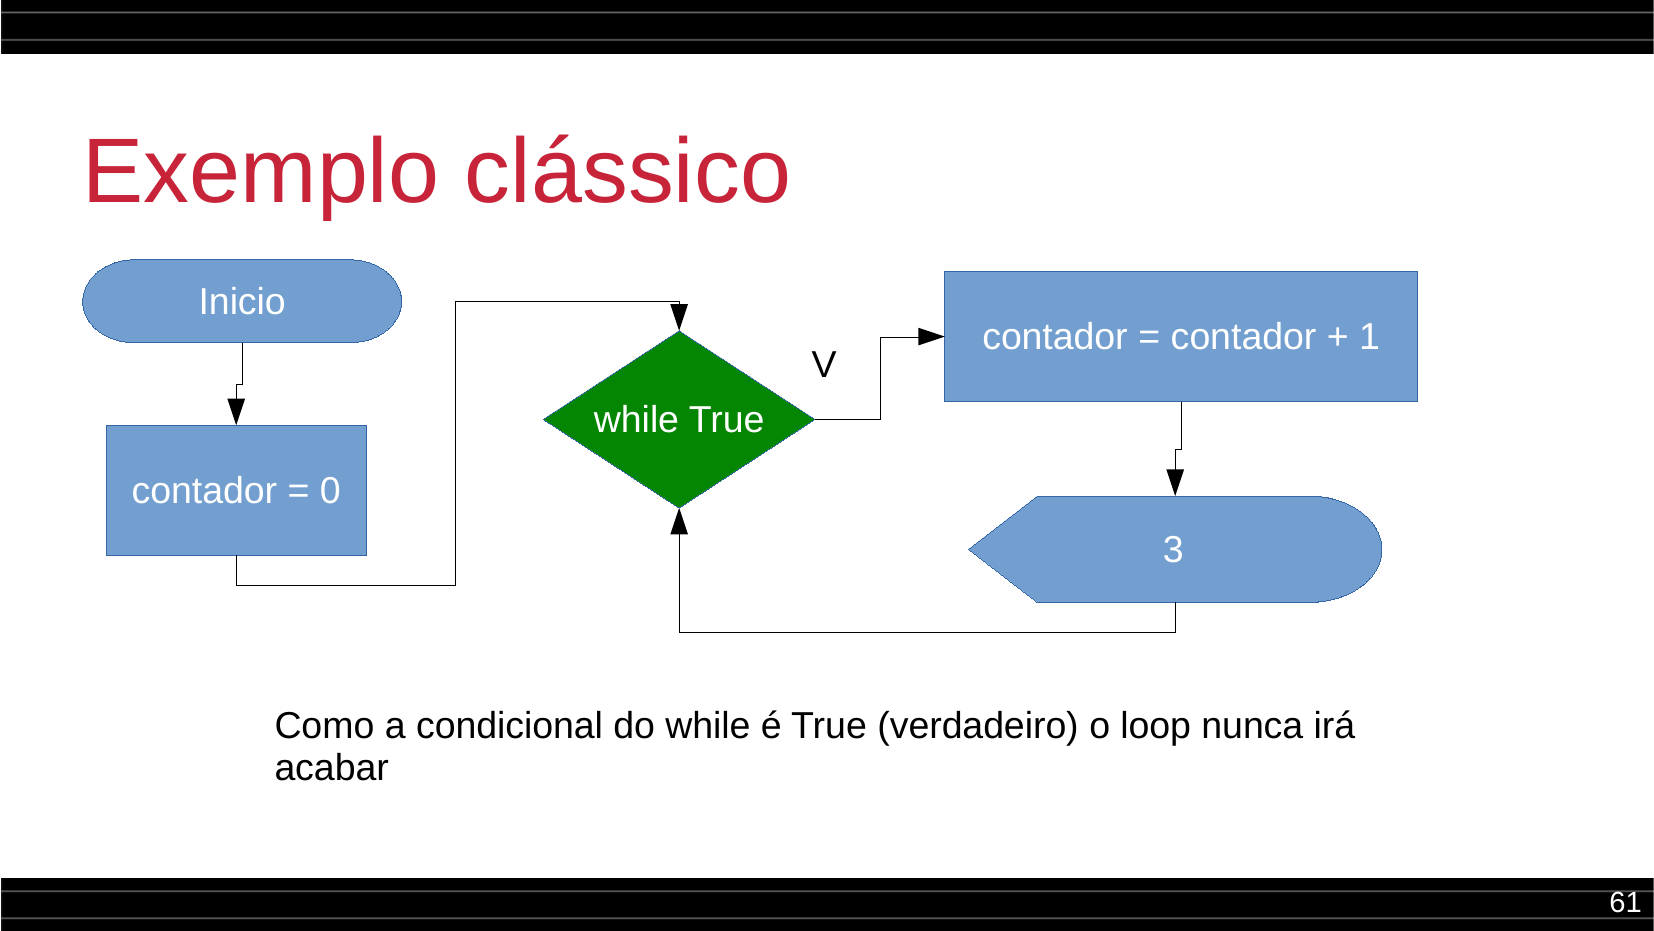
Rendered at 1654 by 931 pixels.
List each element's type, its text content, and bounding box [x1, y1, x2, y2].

text_box Inicio [82, 259, 402, 343]
text_box contador = contador + 1 [944, 271, 1418, 402]
text_box Como a condicional do while é True (verdadeiro) o loop nunca irá acabar [259, 696, 1406, 827]
text_box 3 [968, 496, 1382, 603]
picture [1, 0, 1654, 54]
picture [1, 878, 1654, 931]
text_box contador = 0 [106, 425, 367, 556]
text_box while True [543, 331, 815, 508]
title Exemplo clássico [82, 92, 1571, 249]
text_box V [796, 336, 868, 394]
